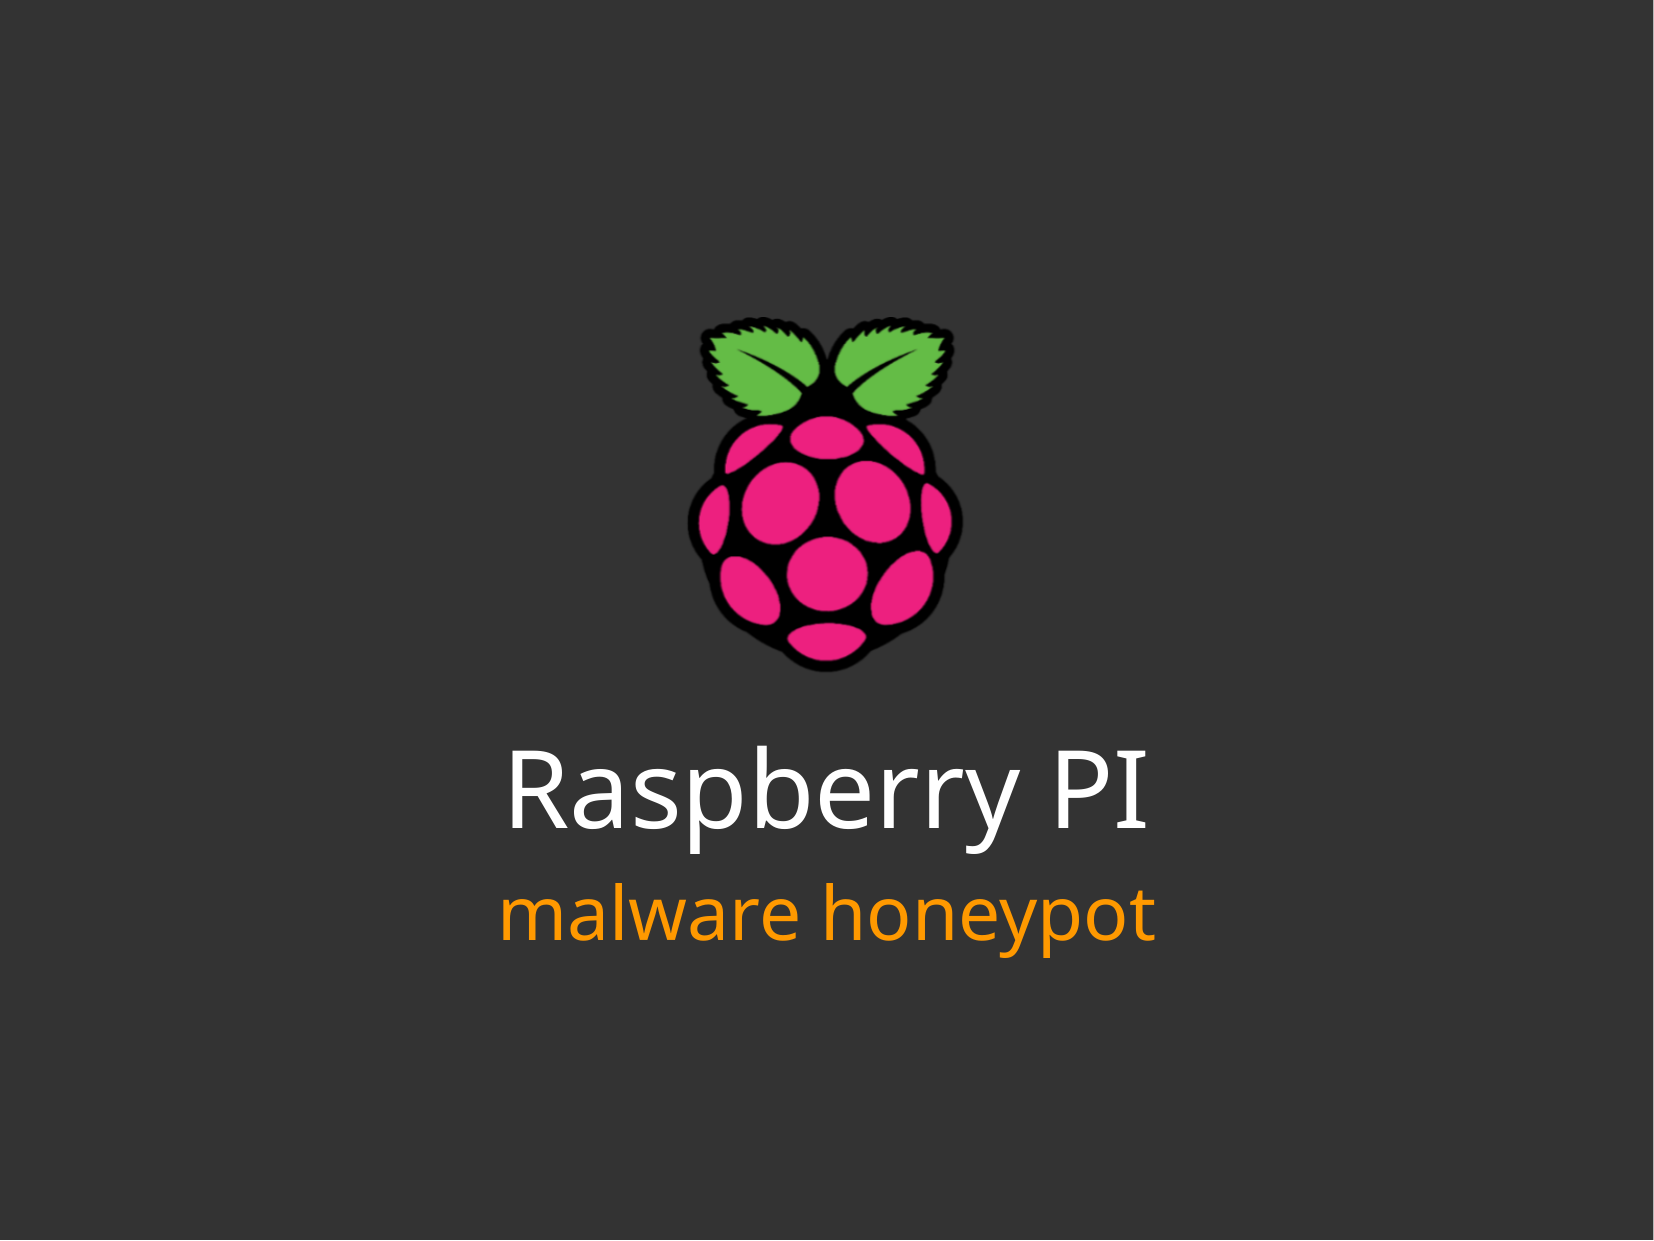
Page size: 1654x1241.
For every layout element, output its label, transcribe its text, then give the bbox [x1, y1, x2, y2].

picture [685, 317, 965, 674]
subtitle Raspberry PI malware honeypot [82, 578, 1571, 1098]
